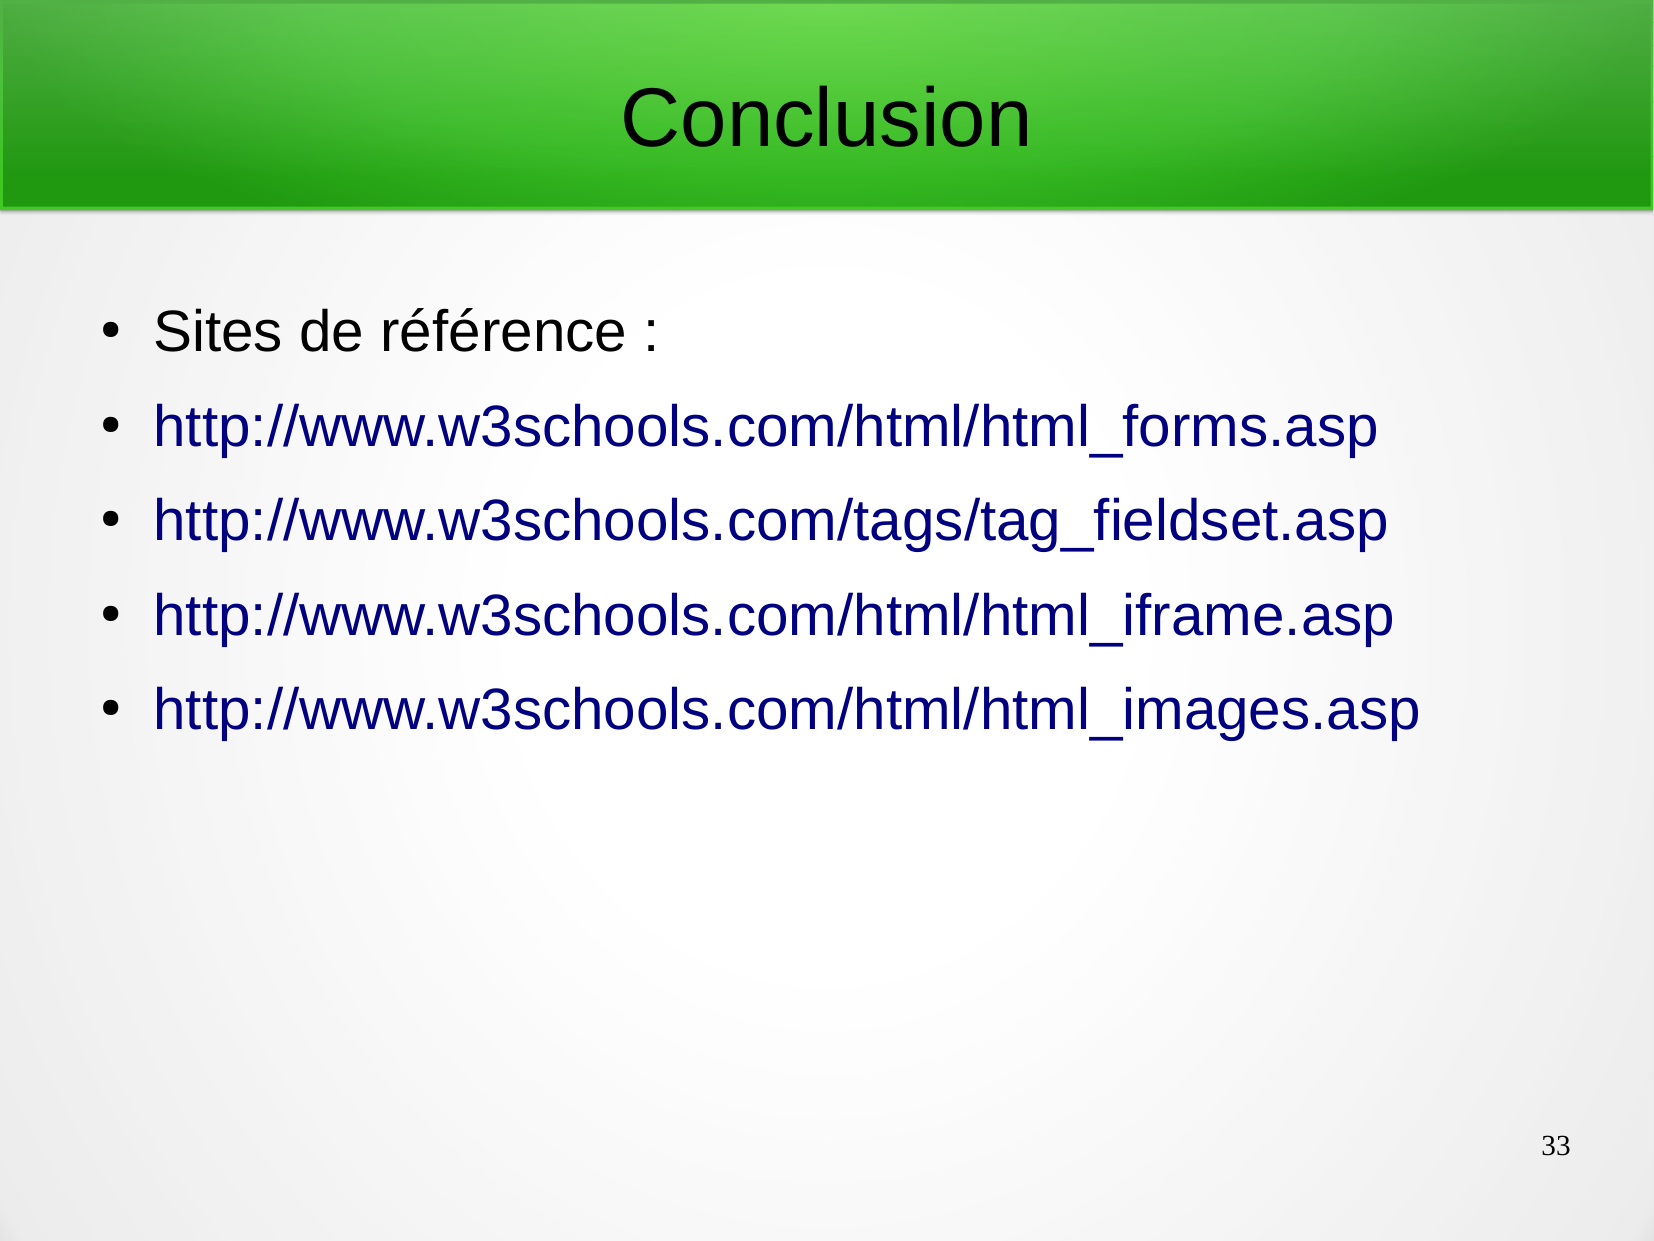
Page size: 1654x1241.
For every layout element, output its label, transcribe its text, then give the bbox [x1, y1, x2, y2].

list Sites de référence : http://www.w3schools.com/html/html_forms.asp http://www.w3schools.com/tags/tag_fieldset.asp http://www.w3schools.com/html/html_iframe.asp http://www.w3schools.com/html/html_images.asp [82, 299, 1571, 1019]
title Conclusion [82, 47, 1571, 189]
